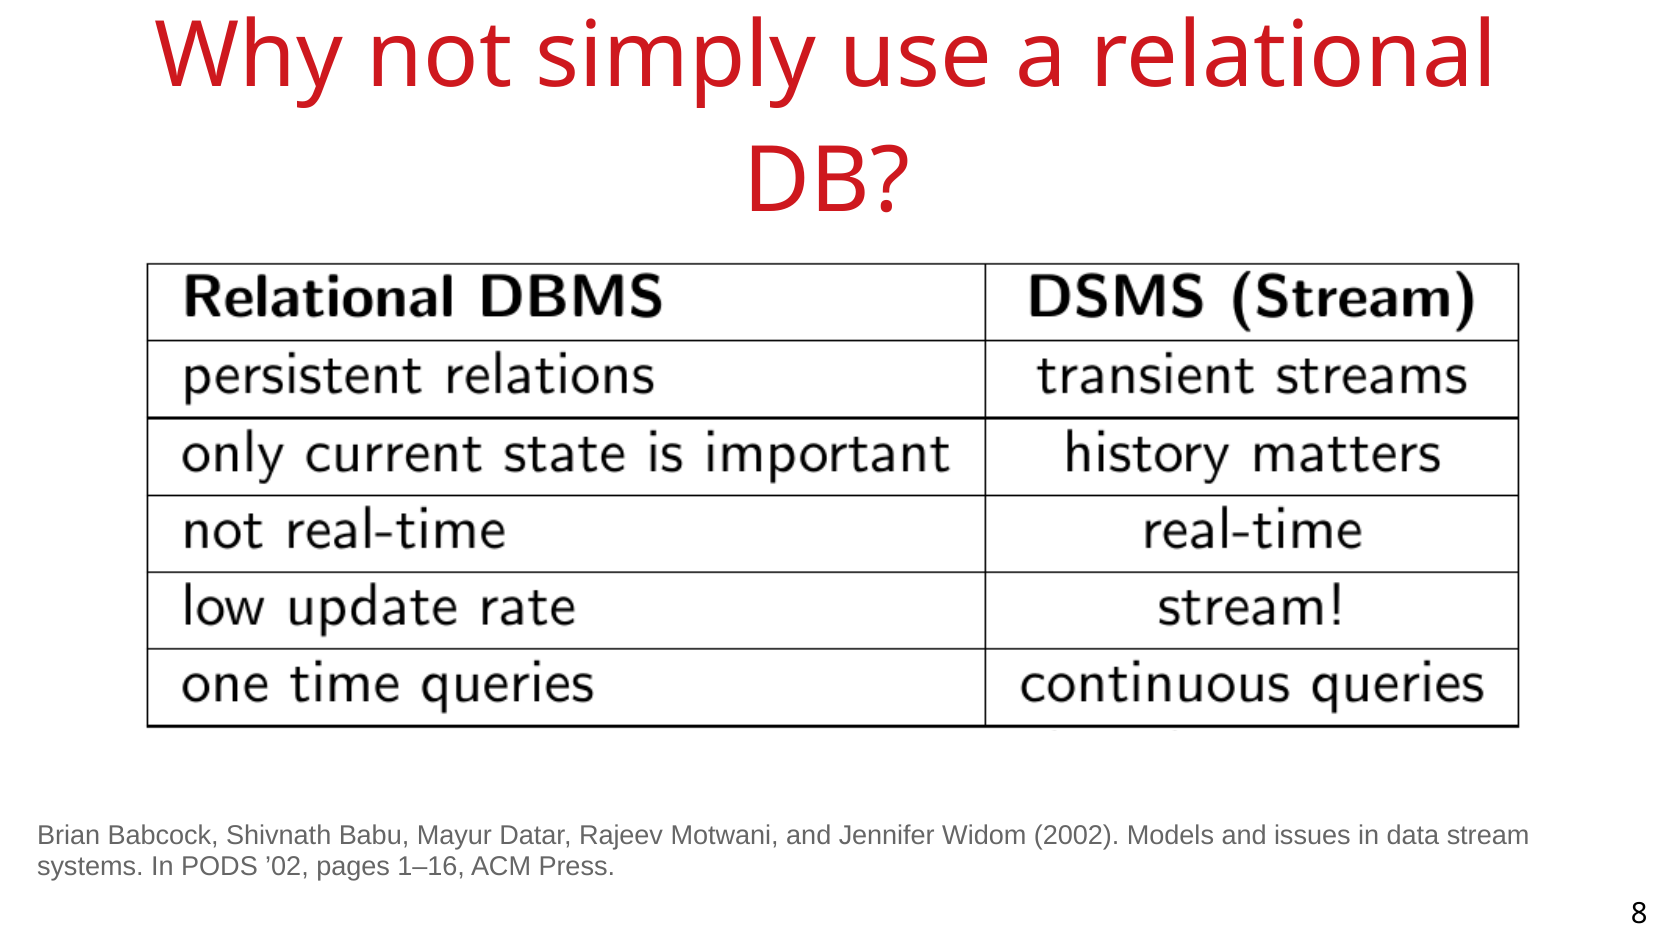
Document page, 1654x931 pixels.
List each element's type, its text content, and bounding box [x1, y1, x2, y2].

picture [136, 255, 1532, 731]
title Why not simply use a relational DB? [82, 1, 1571, 226]
text_box Brian Babcock, Shivnath Babu, Mayur Datar, Rajeev Motwani, and Jennifer Widom (2002). Models and issues in data stream systems. In PODS ’02, pages 1–16, ACM Press. [22, 812, 1632, 893]
